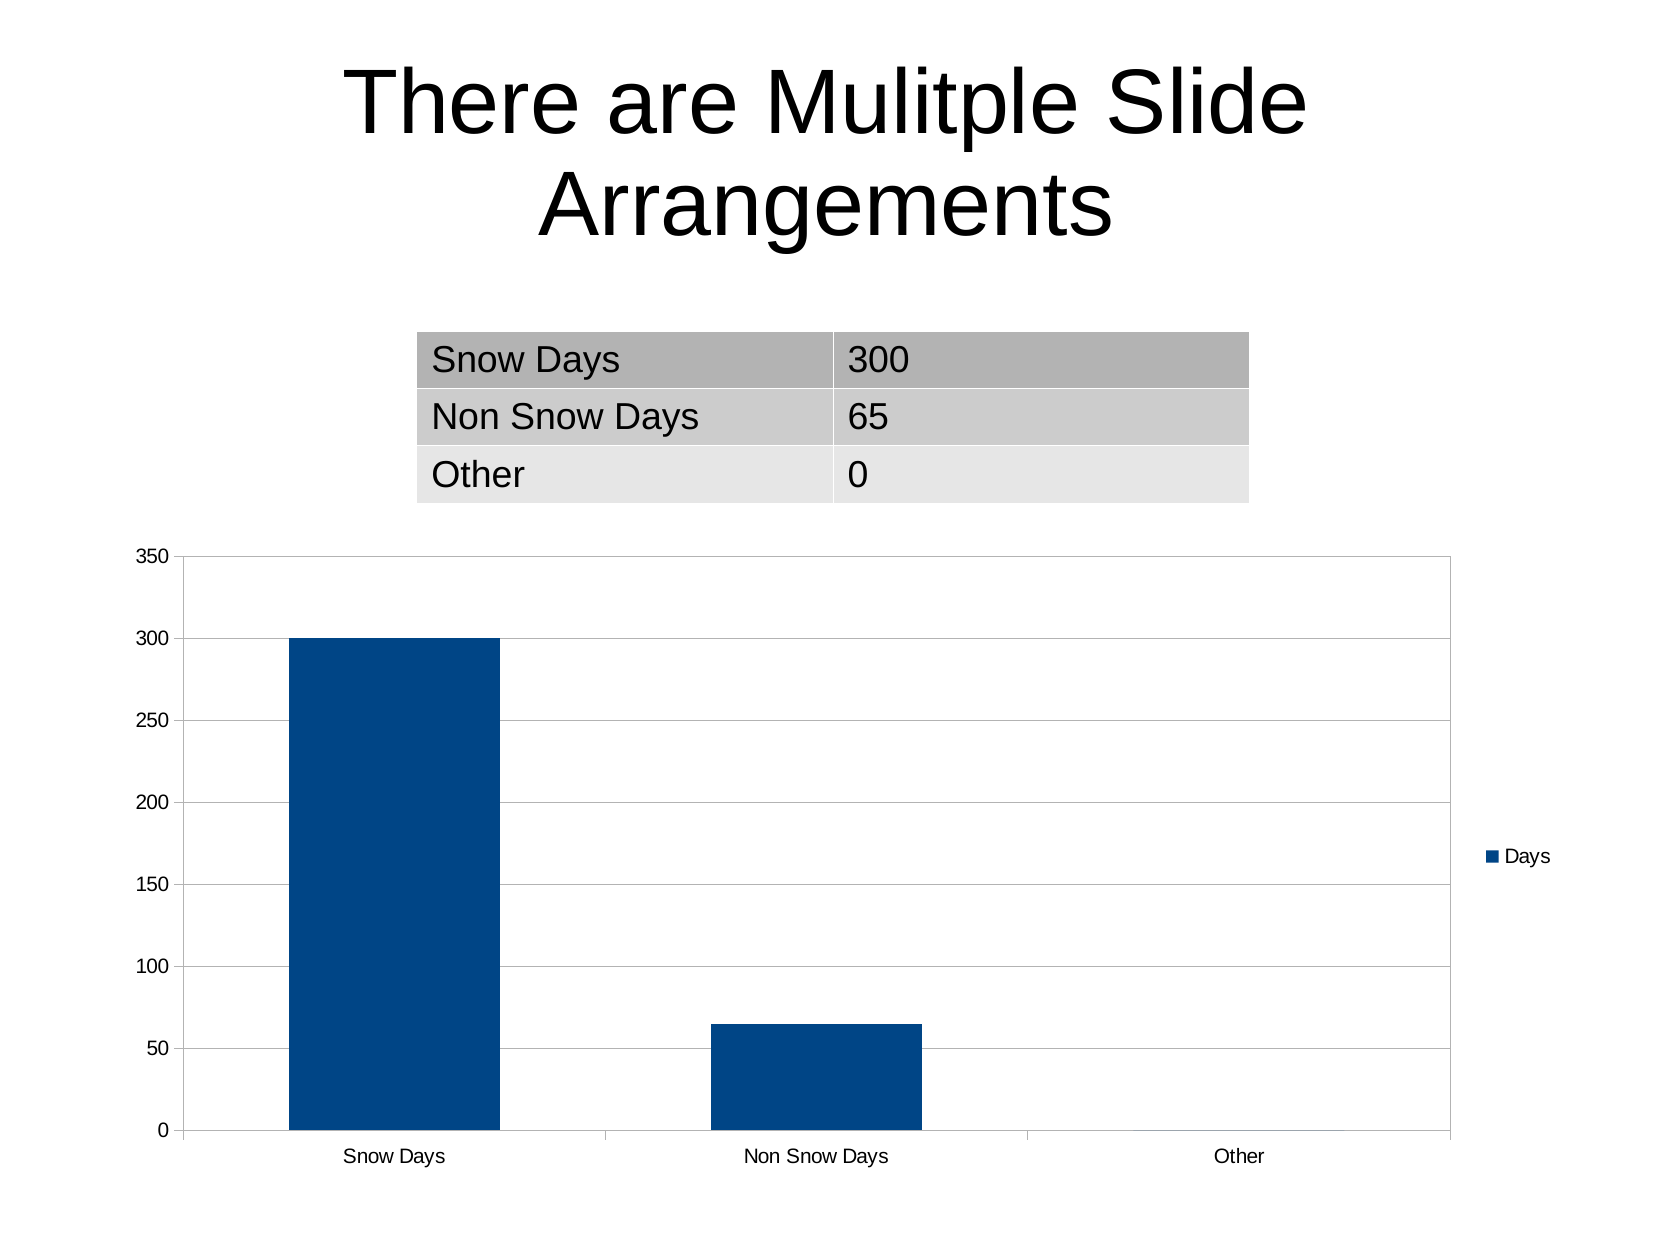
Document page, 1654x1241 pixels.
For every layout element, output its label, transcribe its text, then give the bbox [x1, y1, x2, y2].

chart [106, 531, 1571, 1182]
table_header Snow Days [417, 332, 833, 388]
table_cell 0 [834, 446, 1249, 503]
table_cell 65 [834, 389, 1249, 445]
title There are Mulitple Slide Arrangements [82, 49, 1571, 257]
table_header 300 [834, 332, 1249, 388]
table_cell Non Snow Days [417, 389, 833, 445]
table_cell Other [417, 446, 833, 503]
